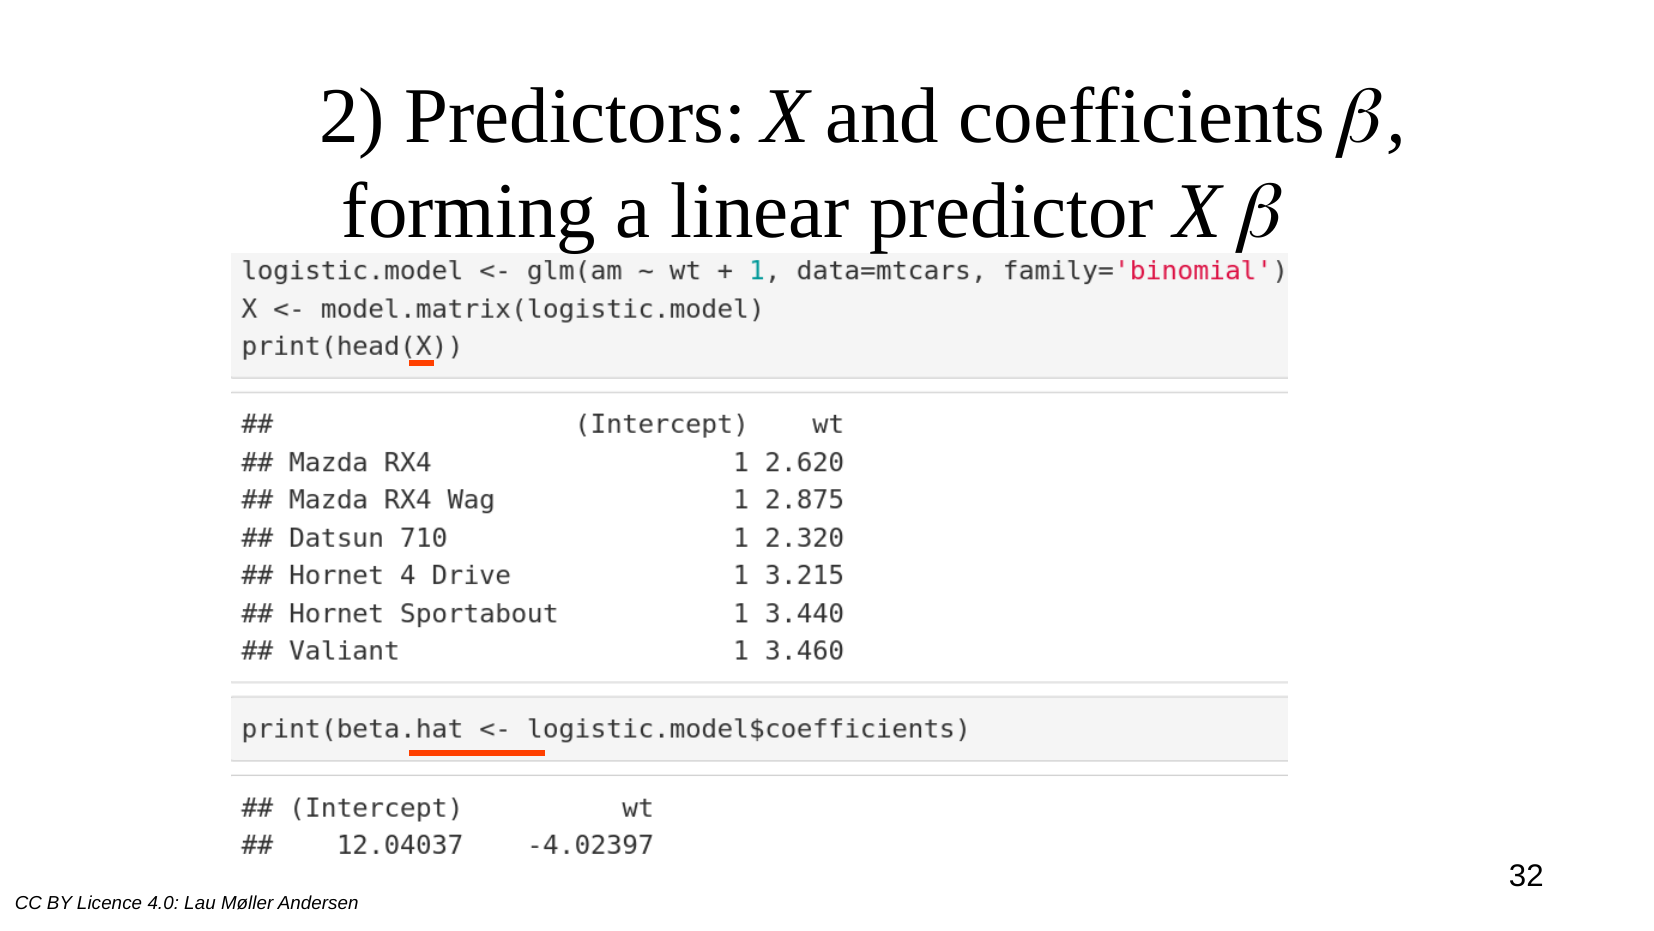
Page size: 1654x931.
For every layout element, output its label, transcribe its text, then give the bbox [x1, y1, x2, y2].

text_box CC BY Licence 4.0: Lau Møller Andersen [0, 885, 388, 921]
chart [312, 71, 1413, 257]
picture [231, 253, 1288, 866]
text_box <nummer> [1494, 850, 1654, 921]
